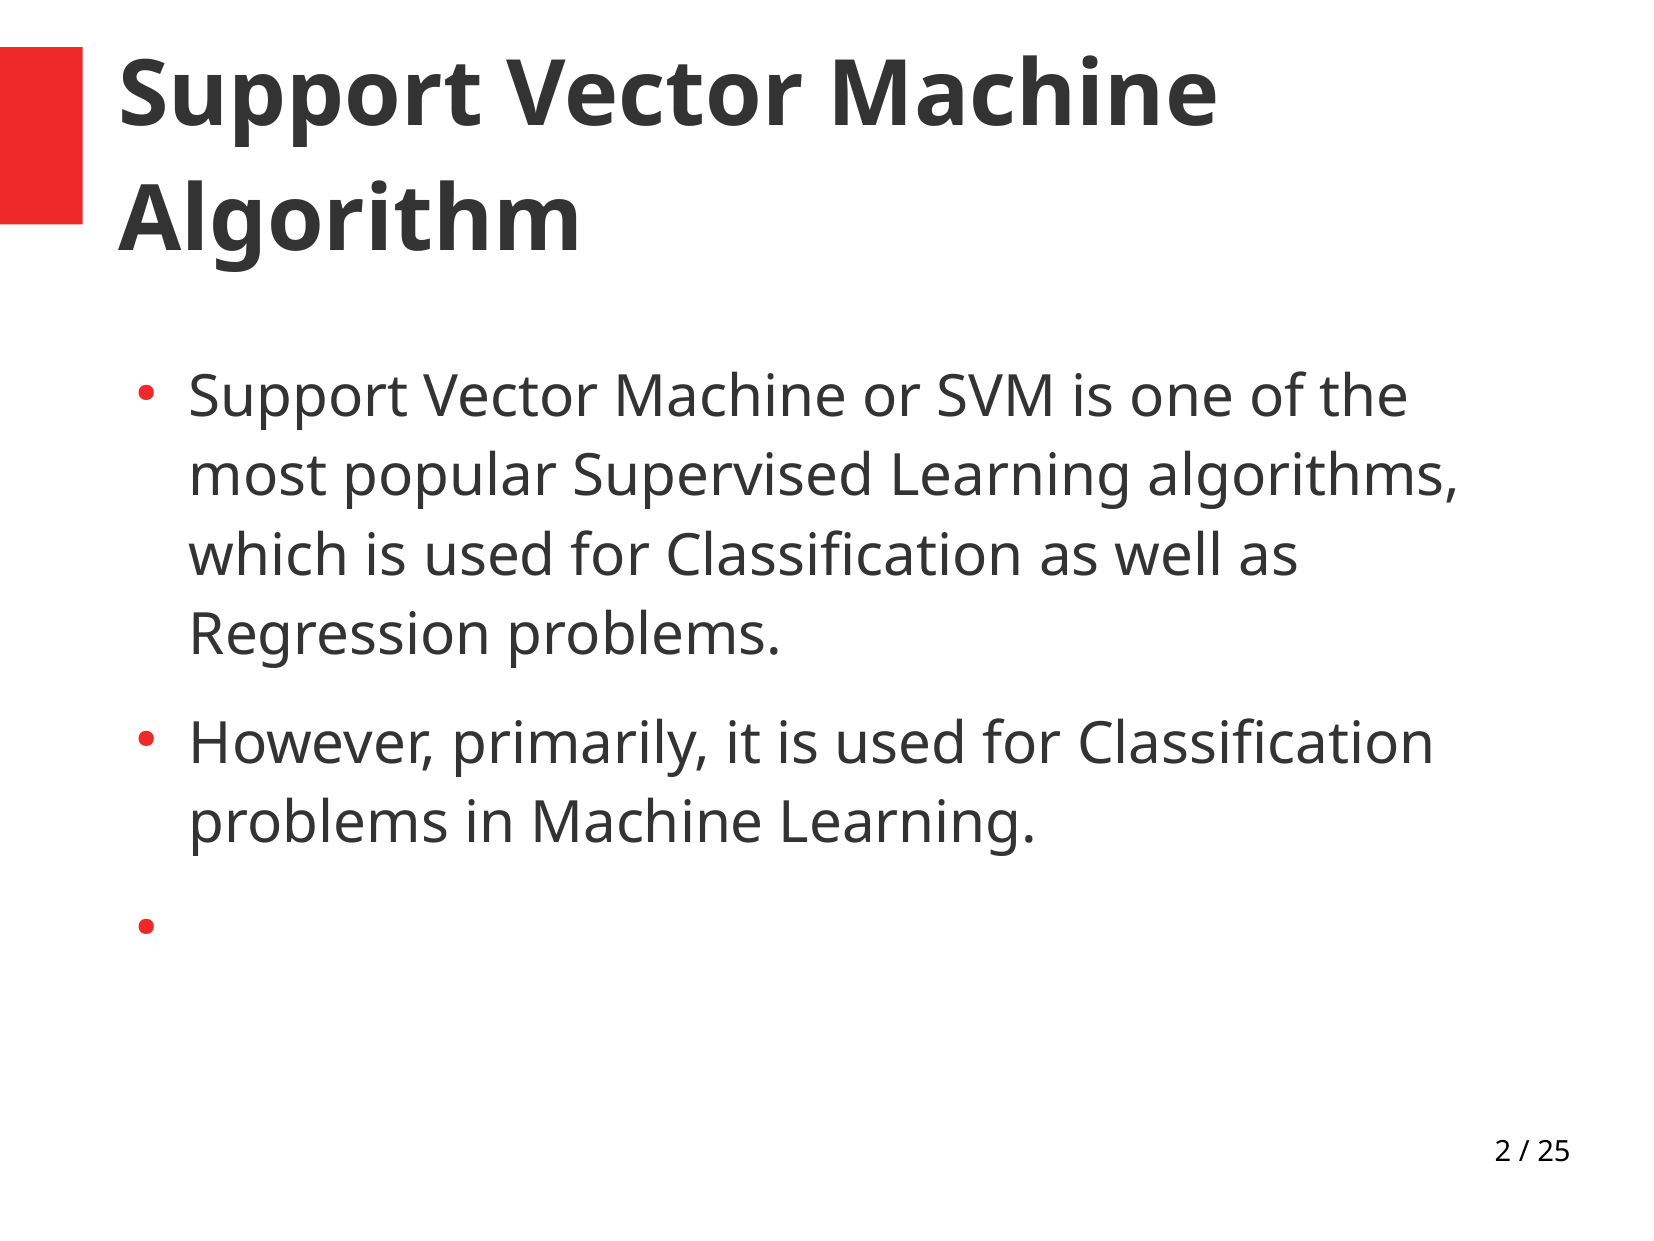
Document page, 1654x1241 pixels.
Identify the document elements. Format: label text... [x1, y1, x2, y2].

list Support Vector Machine or SVM is one of the most popular Supervised Learning algorithms, which is used for Classification as well as Regression problems. However, primarily, it is used for Classification problems in Machine Learning. [118, 354, 1536, 1074]
title Support Vector Machine Algorithm [118, 28, 1571, 278]
